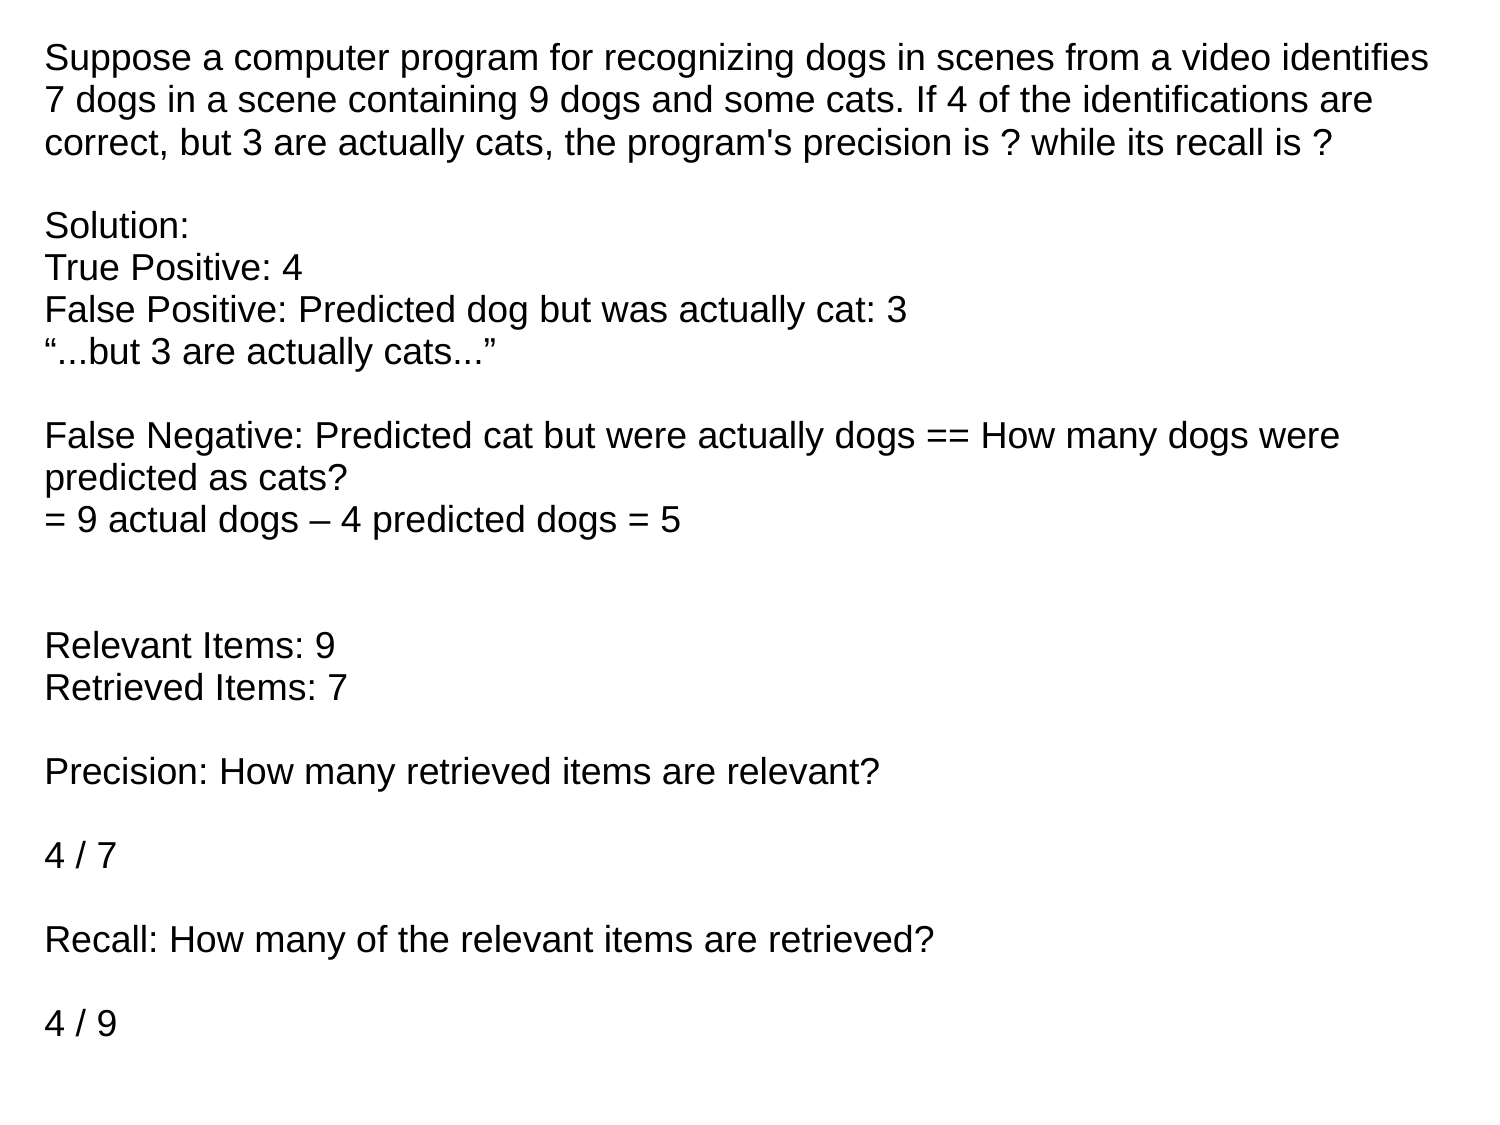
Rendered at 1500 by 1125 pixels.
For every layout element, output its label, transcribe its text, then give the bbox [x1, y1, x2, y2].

text_box Suppose a computer program for recognizing dogs in scenes from a video identifies 7 dogs in a scene containing 9 dogs and some cats. If 4 of the identifications are correct, but 3 are actually cats, the program's precision is ? while its recall is ? Solution: True Positive: 4 False Positive: Predicted dog but was actually cat: 3 “...but 3 are actually cats...” False Negative: Predicted cat but were actually dogs == How many dogs were predicted as cats? = 9 actual dogs – 4 predicted dogs = 5 Relevant Items: 9 Retrieved Items: 7 Precision: How many retrieved items are relevant? 4 / 7 Recall: How many of the relevant items are retrieved? 4 / 9 [29, 29, 1447, 1053]
